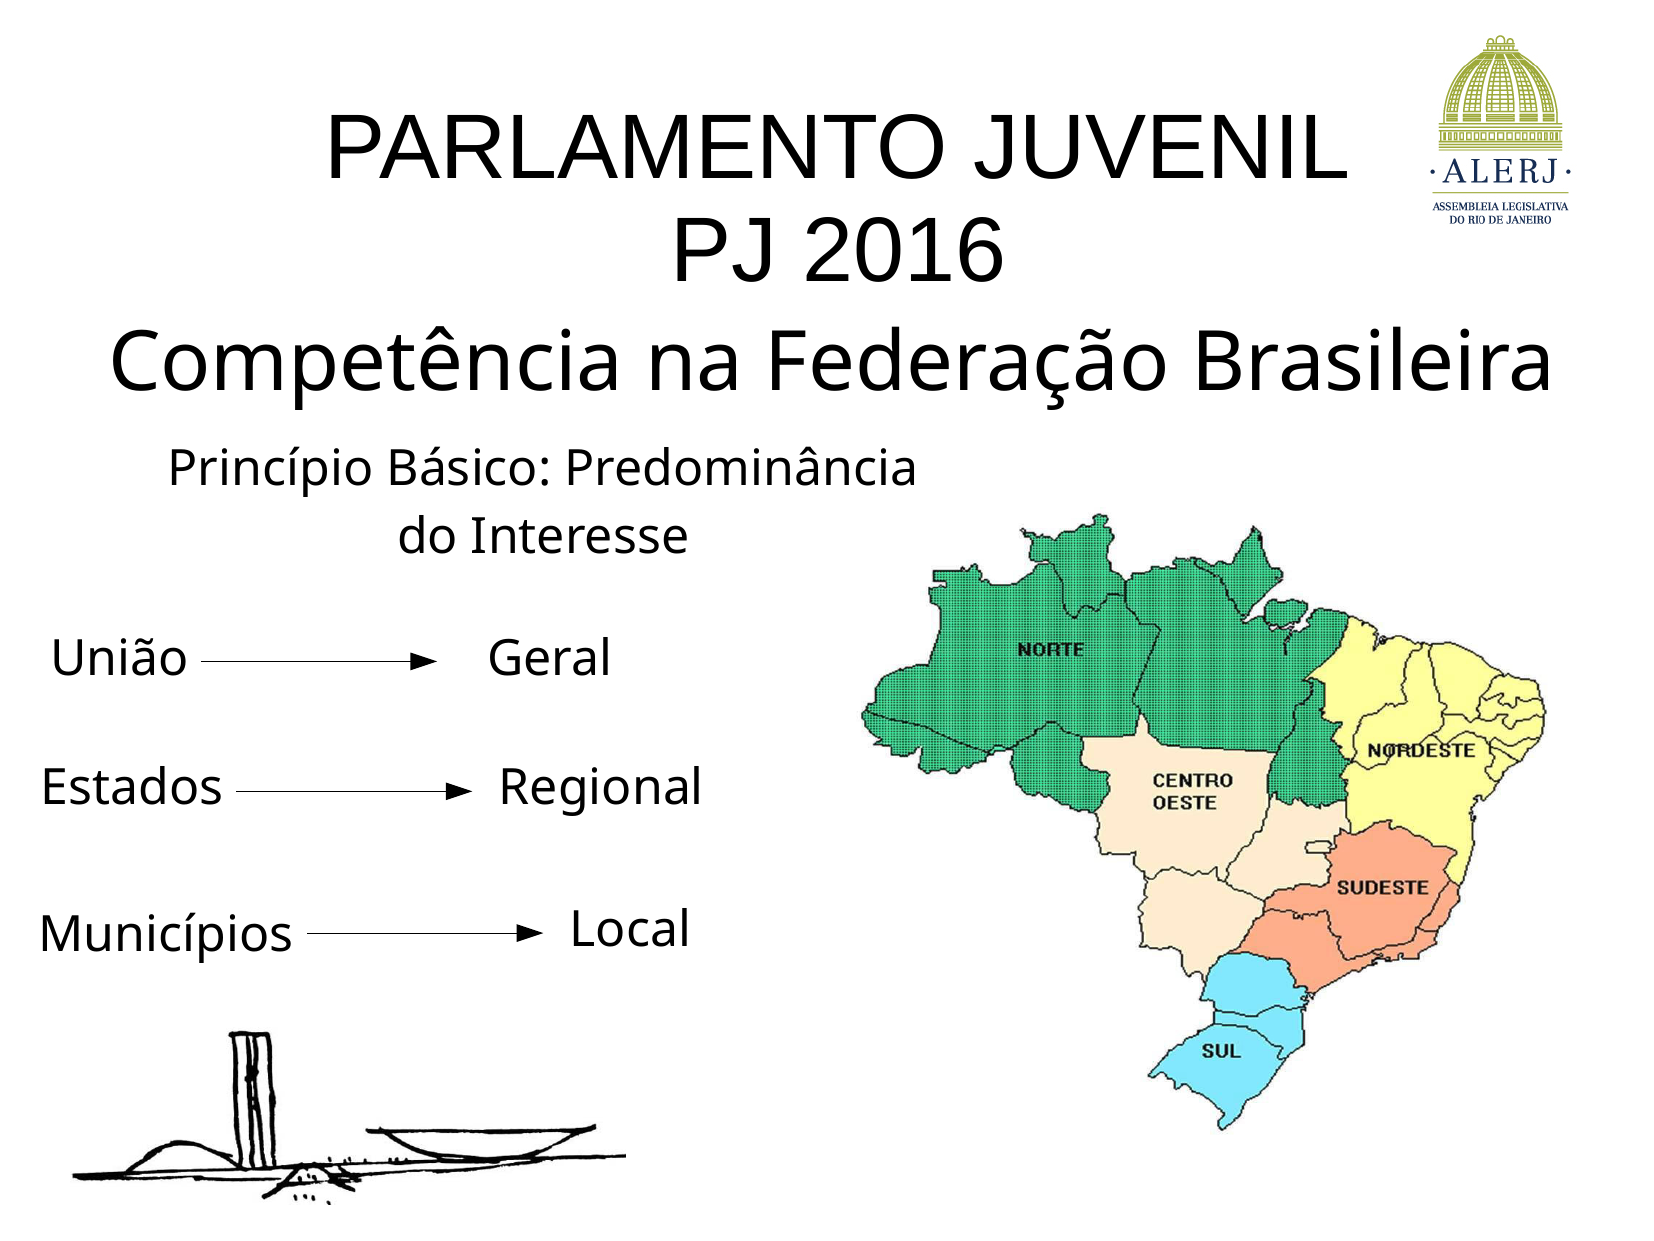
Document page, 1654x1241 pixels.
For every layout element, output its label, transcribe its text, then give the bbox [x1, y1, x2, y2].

text_box Local [555, 885, 733, 968]
text_box Competência na Federação Brasileira [94, 301, 1571, 415]
text_box Geral [472, 614, 745, 697]
picture [838, 507, 1563, 1138]
text_box Estados [26, 744, 556, 893]
text_box Regional [484, 744, 745, 852]
text_box Municípios [23, 890, 615, 1040]
text_box União [35, 614, 472, 697]
text_box Princípio Básico: Predominância do Interesse [165, 432, 922, 567]
picture [1358, 23, 1642, 235]
picture [70, 1027, 626, 1205]
title PARLAMENTO JUVENIL PJ 2016 [70, 94, 1607, 302]
